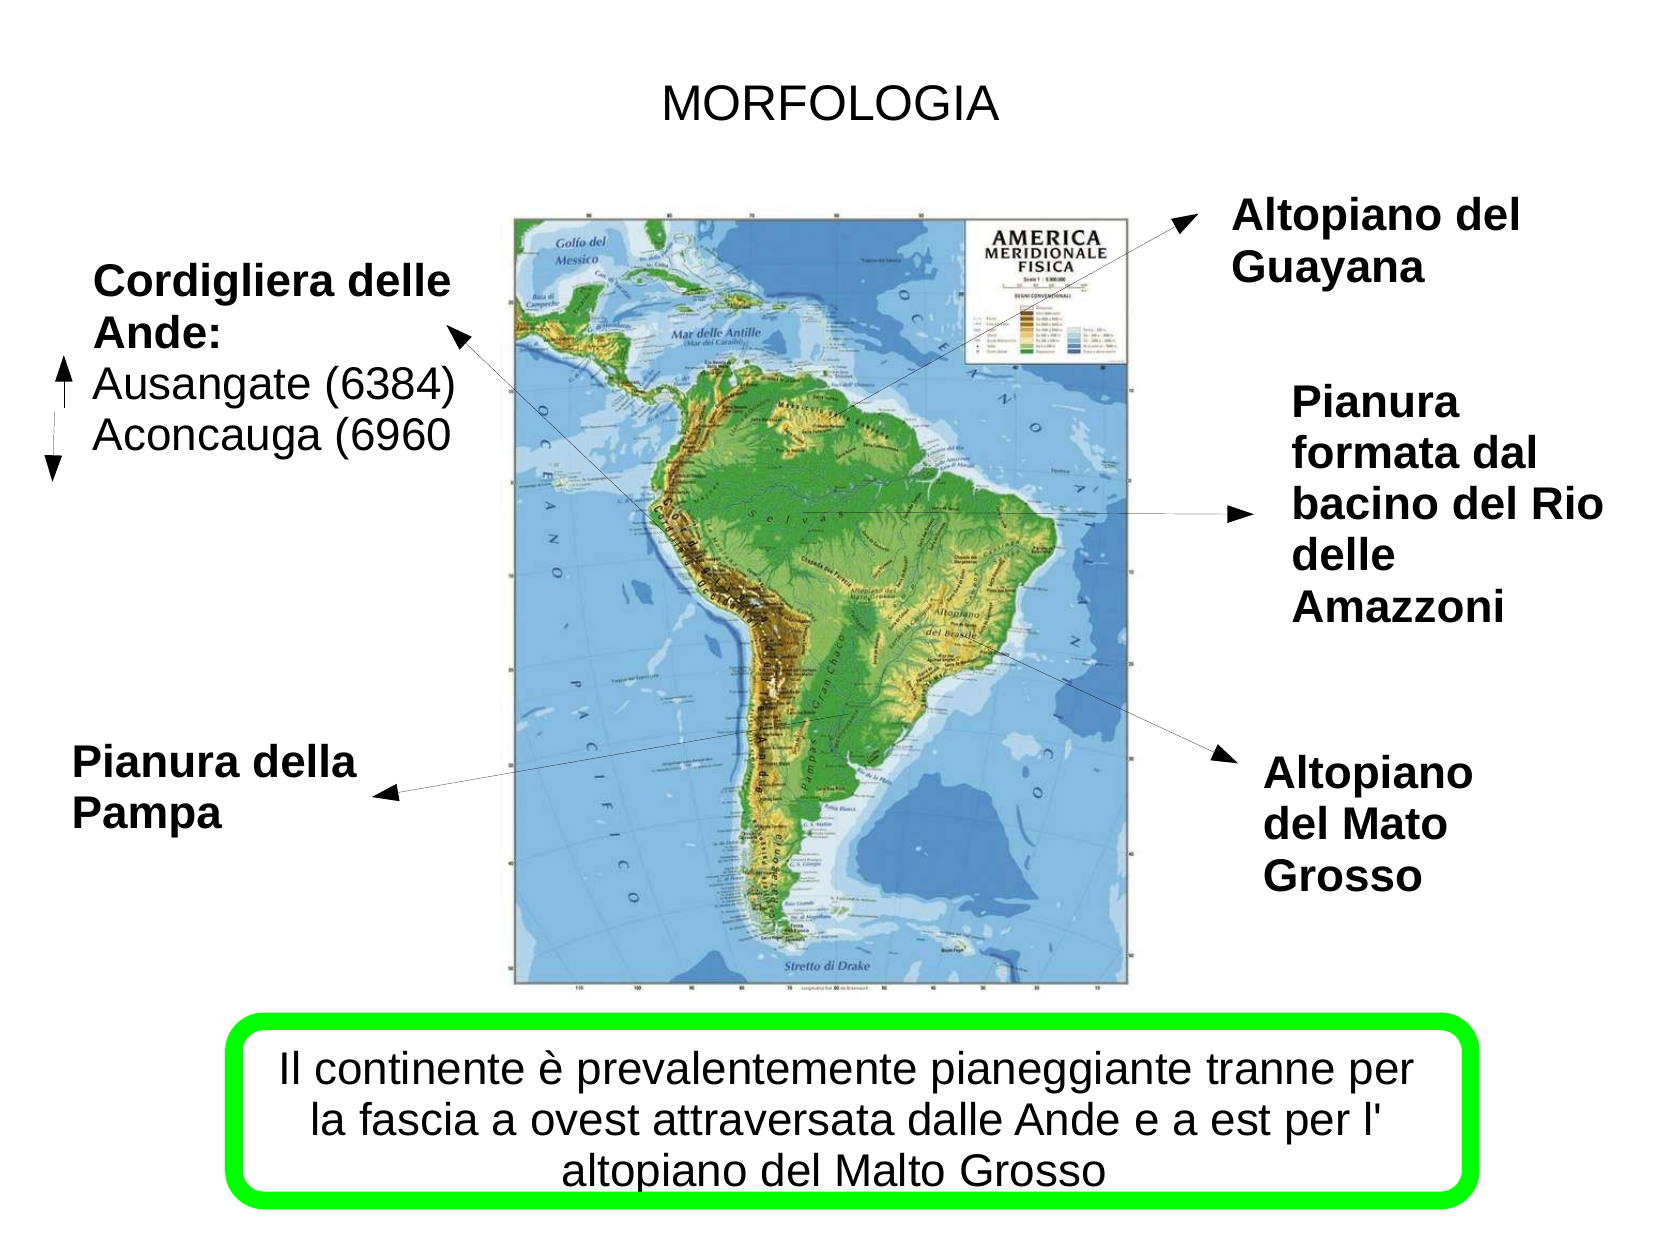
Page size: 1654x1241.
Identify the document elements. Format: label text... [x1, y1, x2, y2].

picture [500, 191, 1142, 1012]
text_box Cordigliera delle Ande: Ausangate (6384) Aconcauga (6960 [78, 248, 474, 593]
text_box Pianura della Pampa [56, 728, 406, 912]
text_box Altopiano del Guayana [1216, 181, 1599, 302]
text_box Pianura formata dal bacino del Rio delle Amazzoni [1276, 368, 1625, 645]
text_box Il continente è prevalentemente pianeggiante tranne per la fascia a ovest attraversata dalle Ande e a est per l' altopiano del Malto Grosso [249, 1035, 1445, 1191]
text_box Altopiano del Mato Grosso [1248, 739, 1529, 912]
title MORFOLOGIA [86, 0, 1575, 208]
